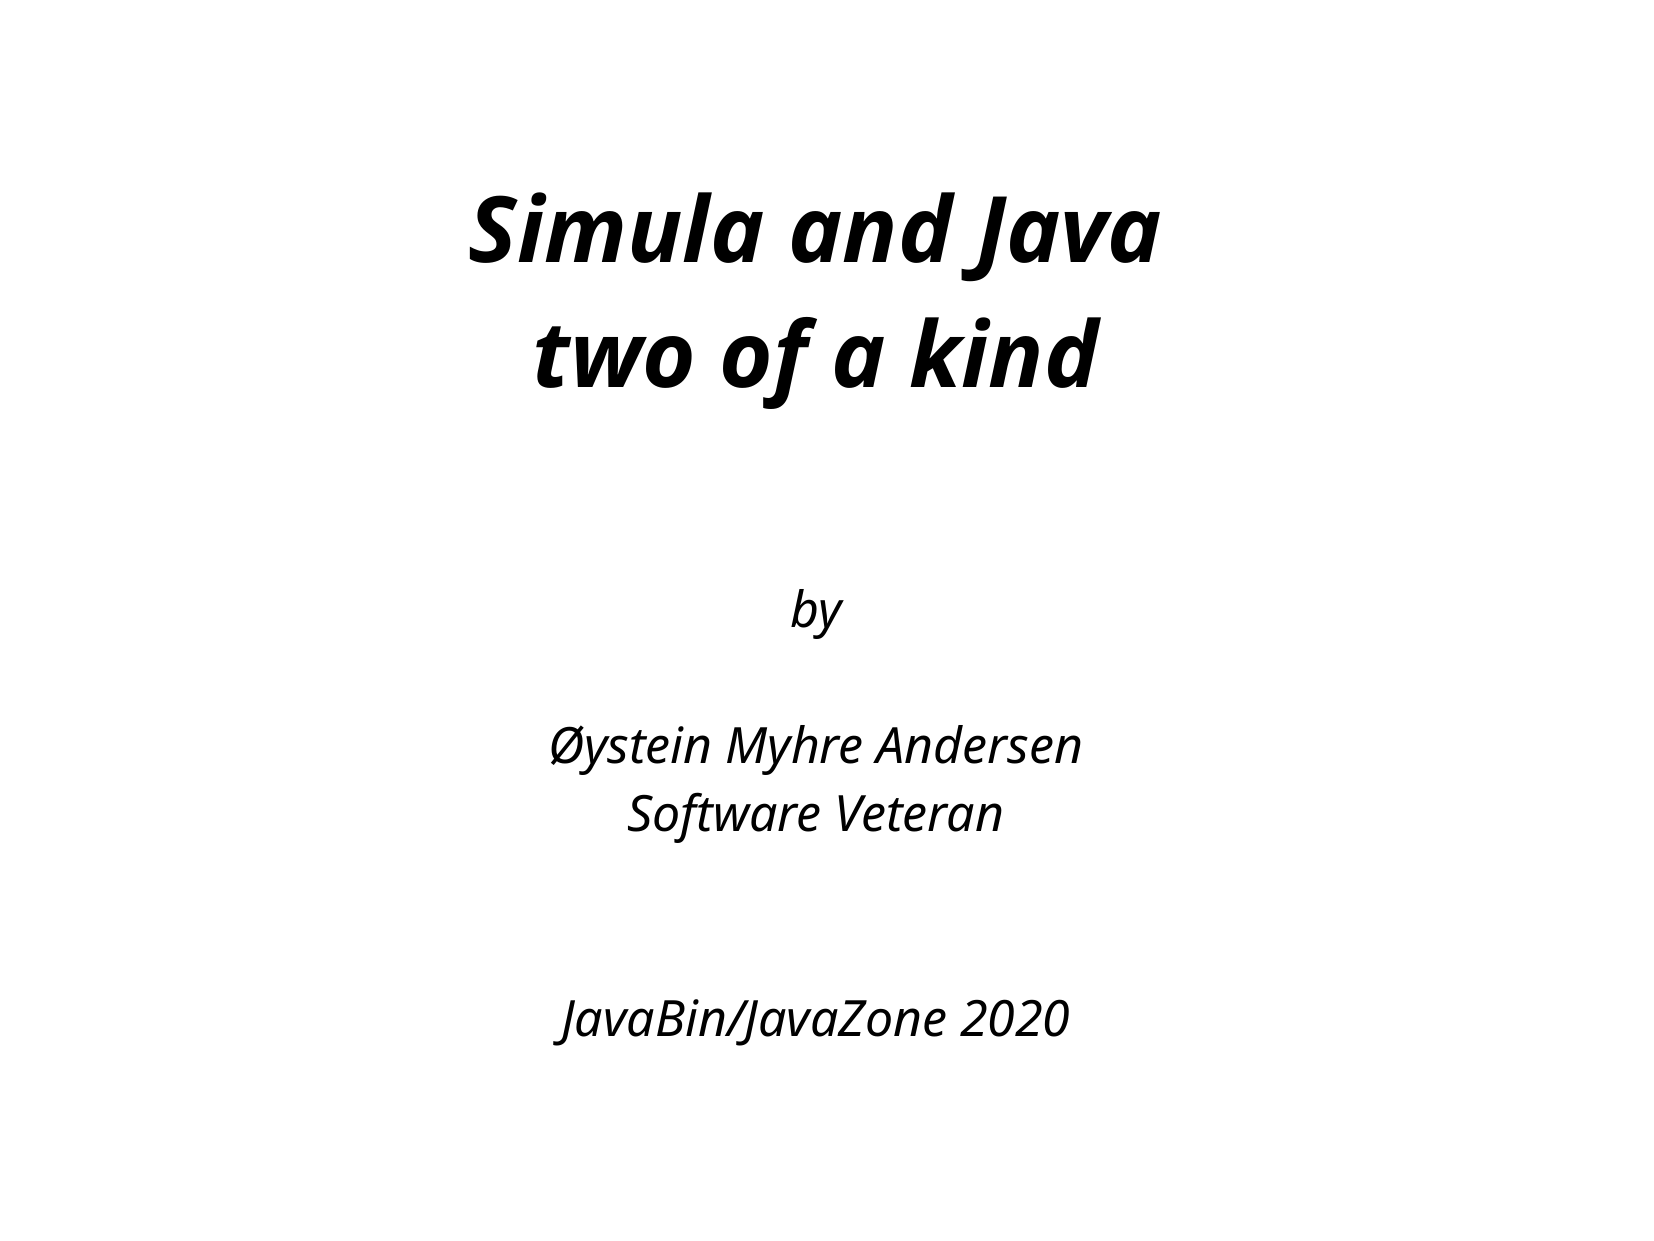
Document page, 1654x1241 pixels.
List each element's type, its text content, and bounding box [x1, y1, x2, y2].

title Simula and Java two of a kind by Øystein Myhre Andersen Software Veteran JavaBin/JavaZone 2020 [71, 70, 1561, 1067]
